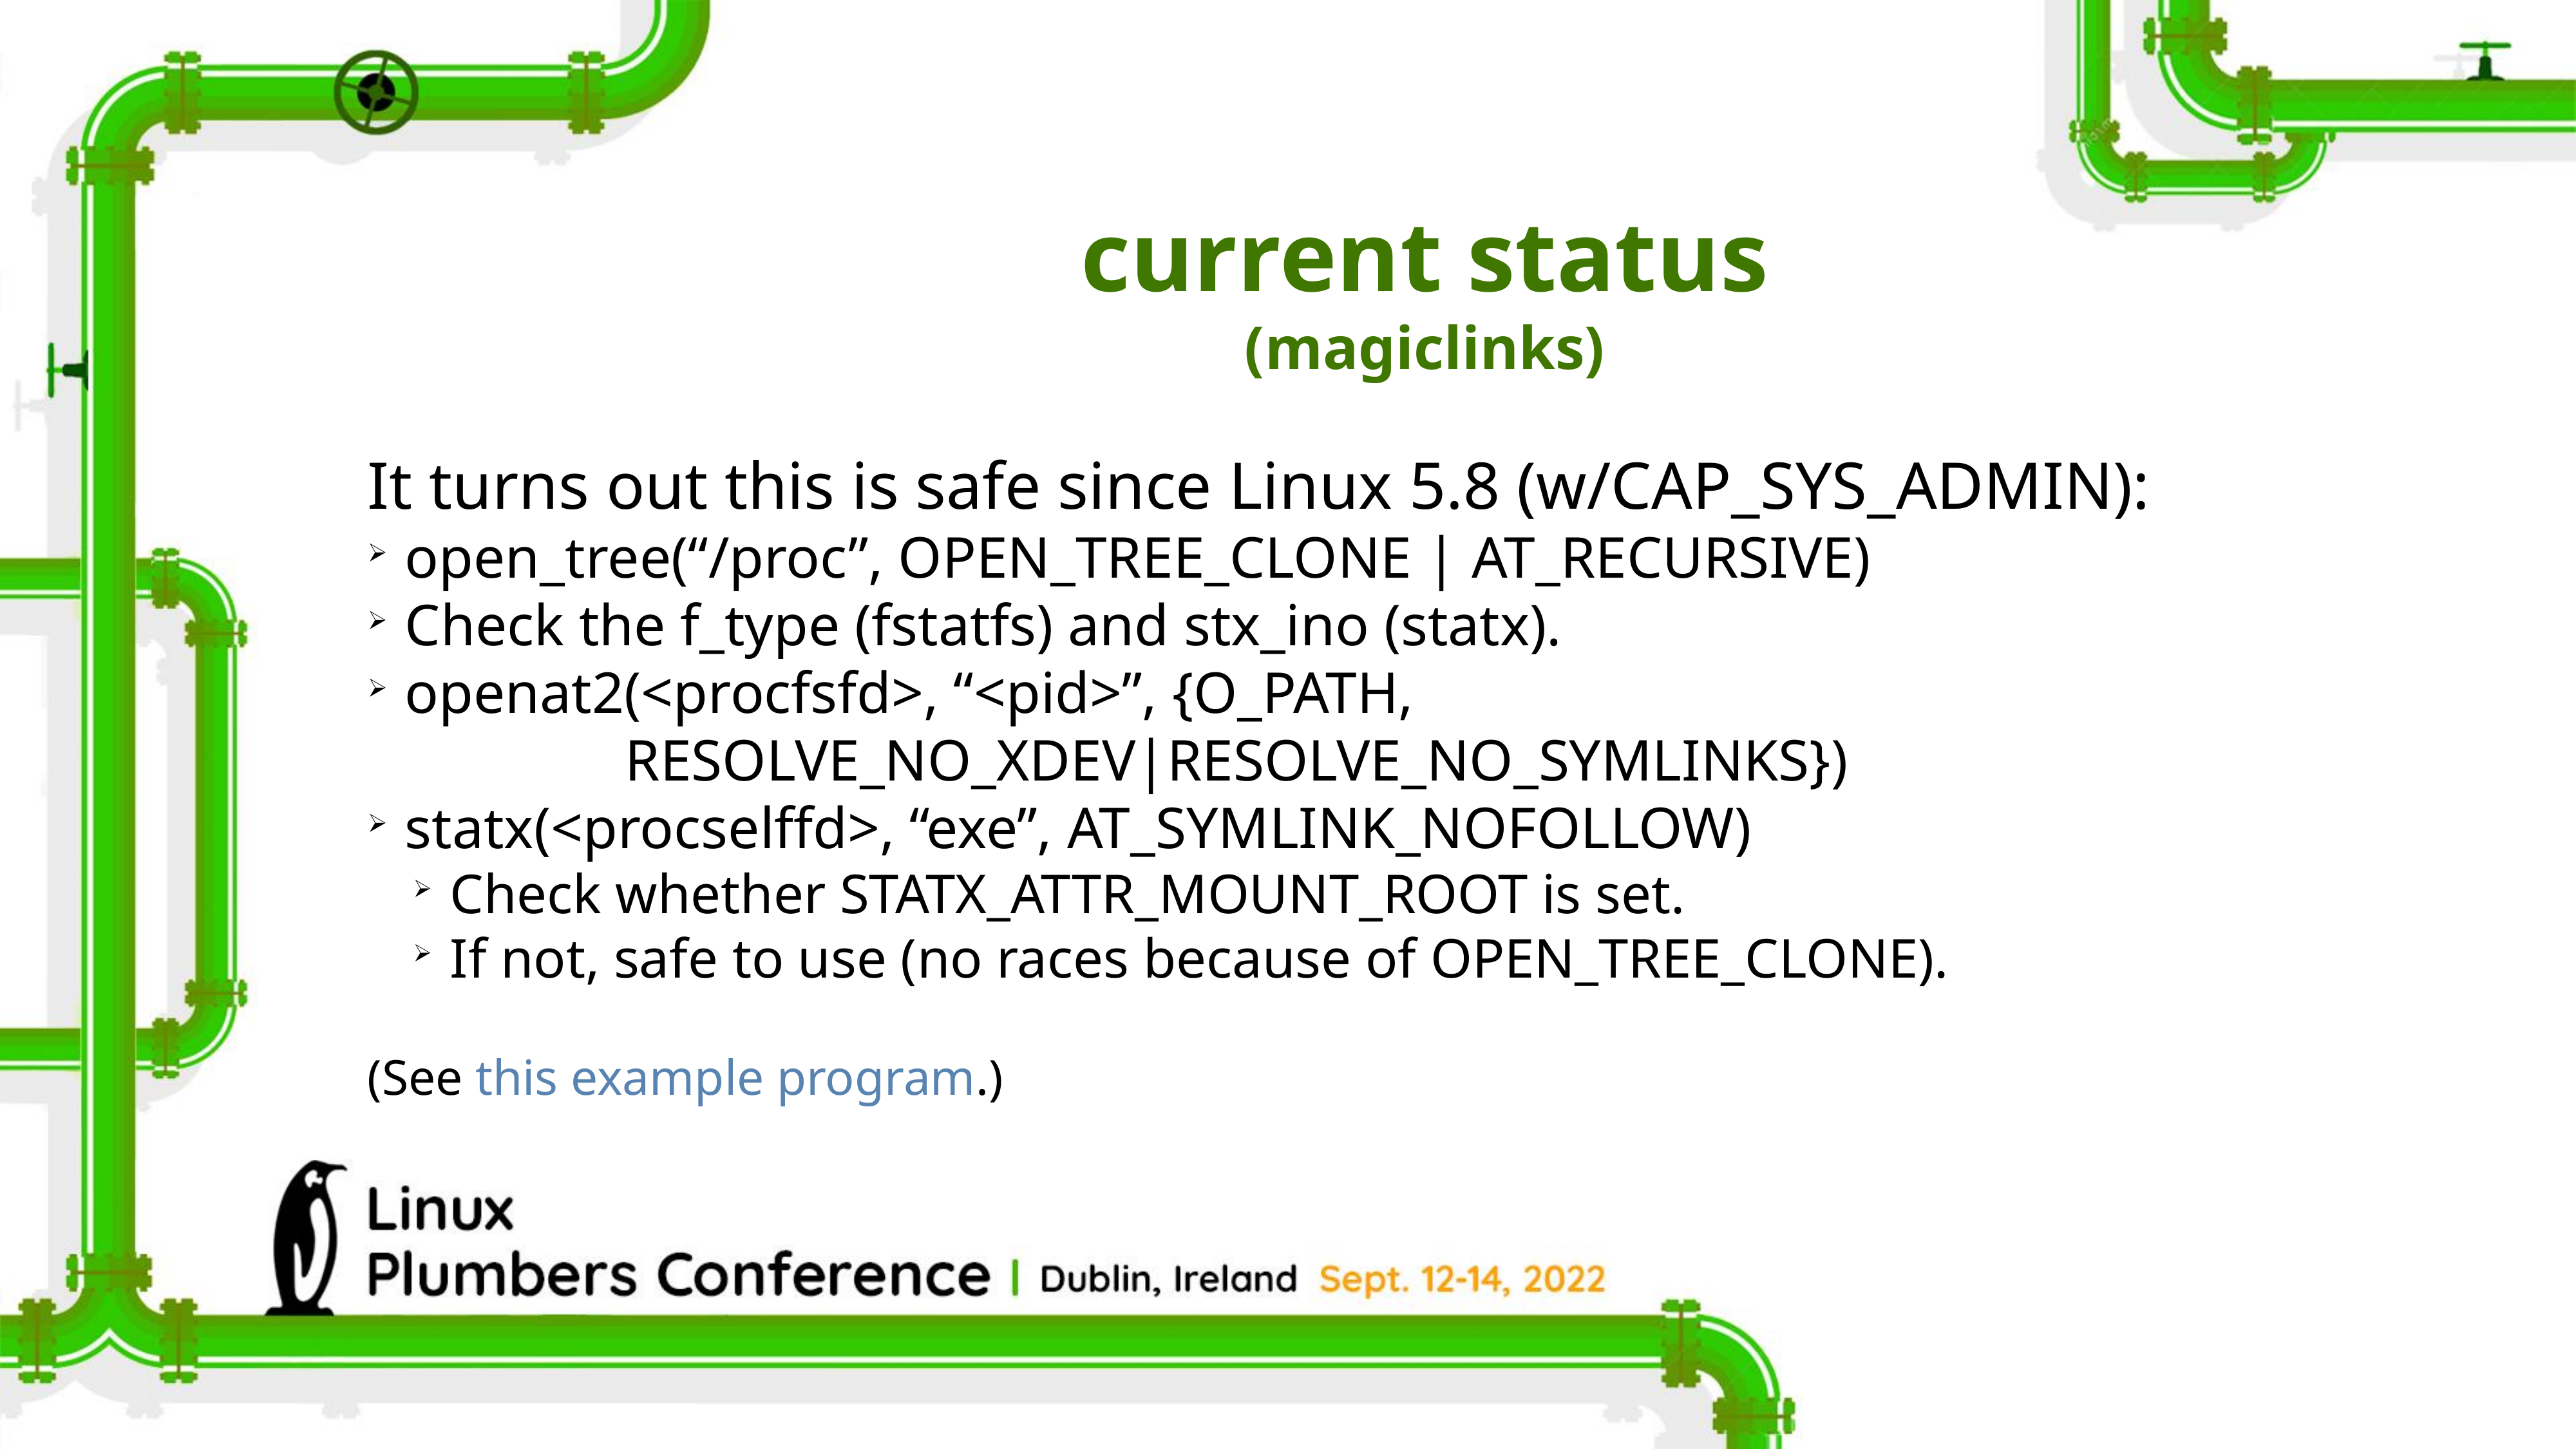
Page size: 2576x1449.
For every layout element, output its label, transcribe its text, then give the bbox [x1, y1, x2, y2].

picture [0, 0, 2576, 1449]
text_box current status (magiclinks) [362, 189, 2488, 464]
text_box It turns out this is safe since Linux 5.8 (w/CAP_SYS_ADMIN): open_tree(“/proc”, OPEN_TREE_CLONE | AT_RECURSIVE) Check the f_type (fstatfs) and stx_ino (statx). openat2(<procfsfd>, “<pid>”, {O_PATH, RESOLVE_NO_XDEV|RESOLVE_NO_SYMLINKS}) statx(<procselffd>, “exe”, AT_SYMLINK_NOFOLLOW) Check whether STATX_ATTR_MOUNT_ROOT is set. If not, safe to use (no races because of OPEN_TREE_CLONE). (See this example program.) [362, 464, 2316, 1118]
